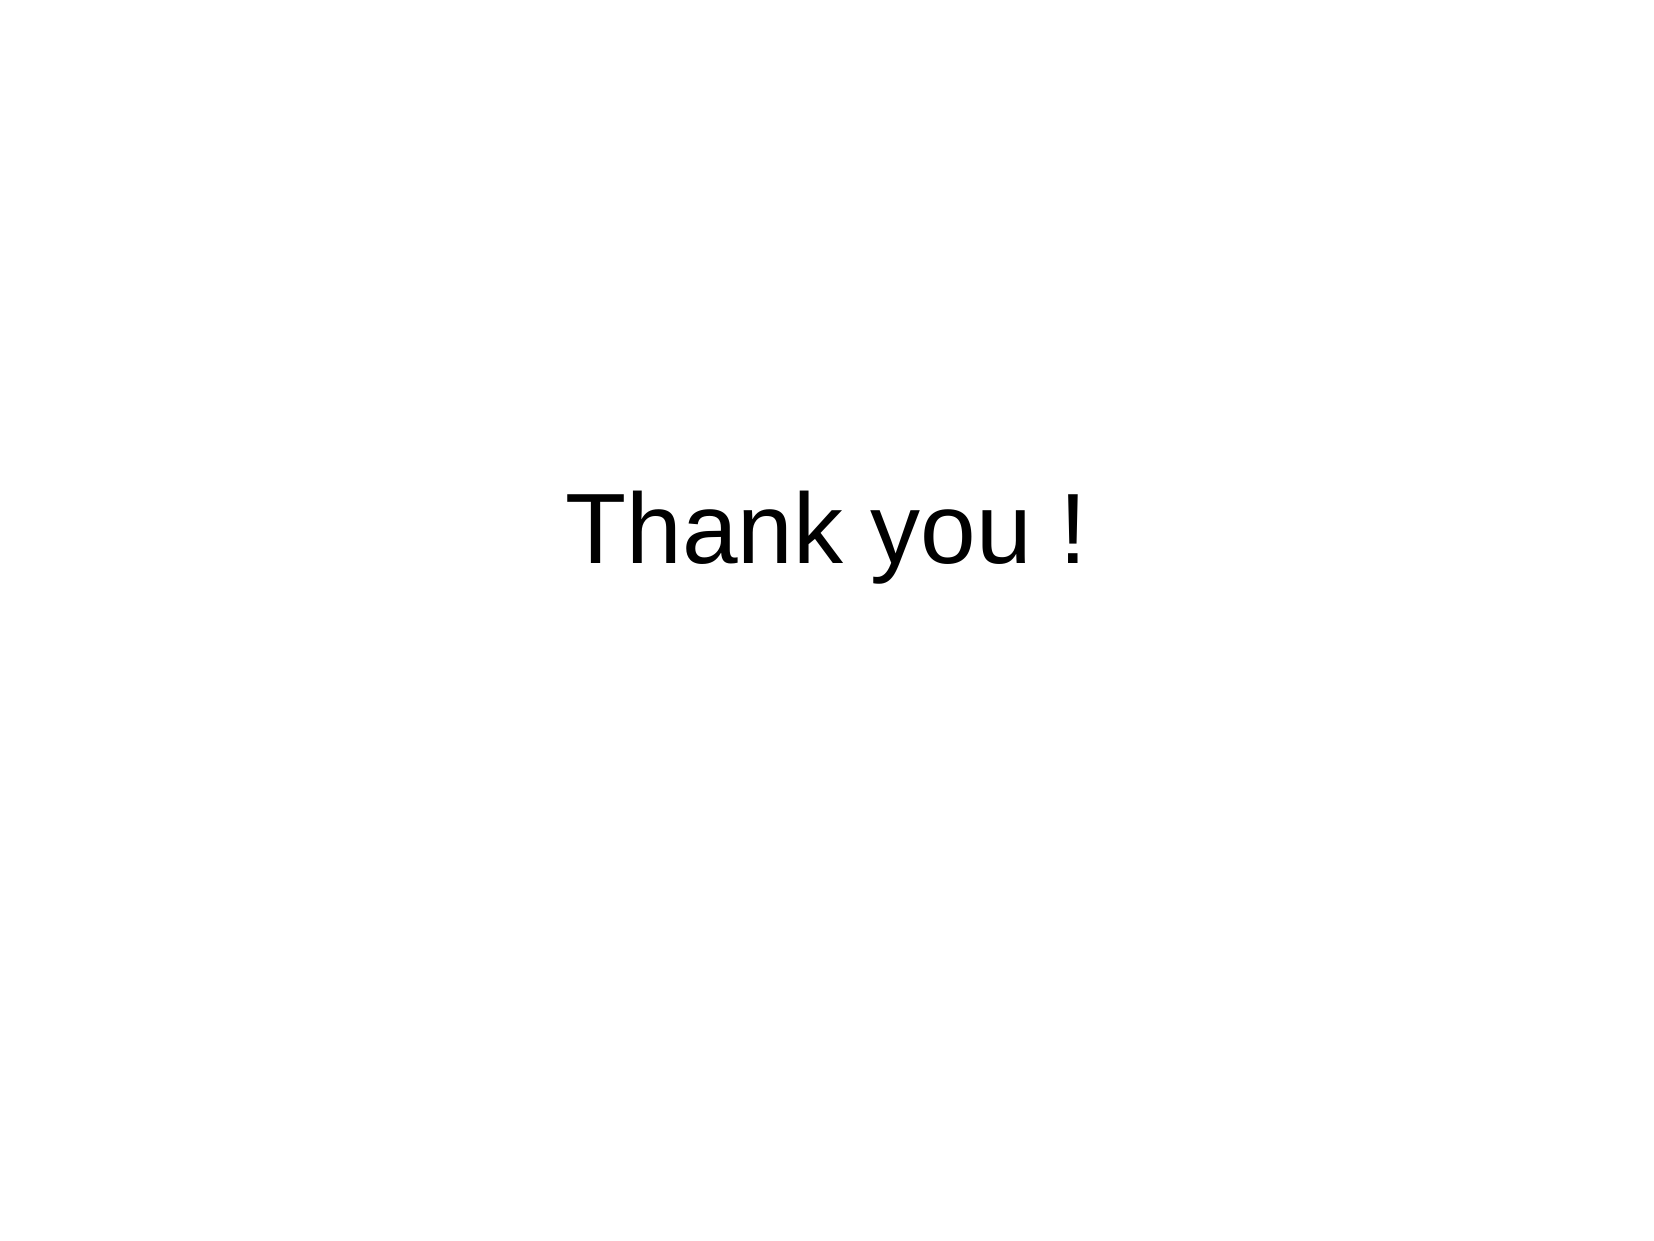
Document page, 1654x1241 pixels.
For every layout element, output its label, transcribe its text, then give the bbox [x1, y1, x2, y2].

subtitle Thank you ! [82, 49, 1571, 1010]
